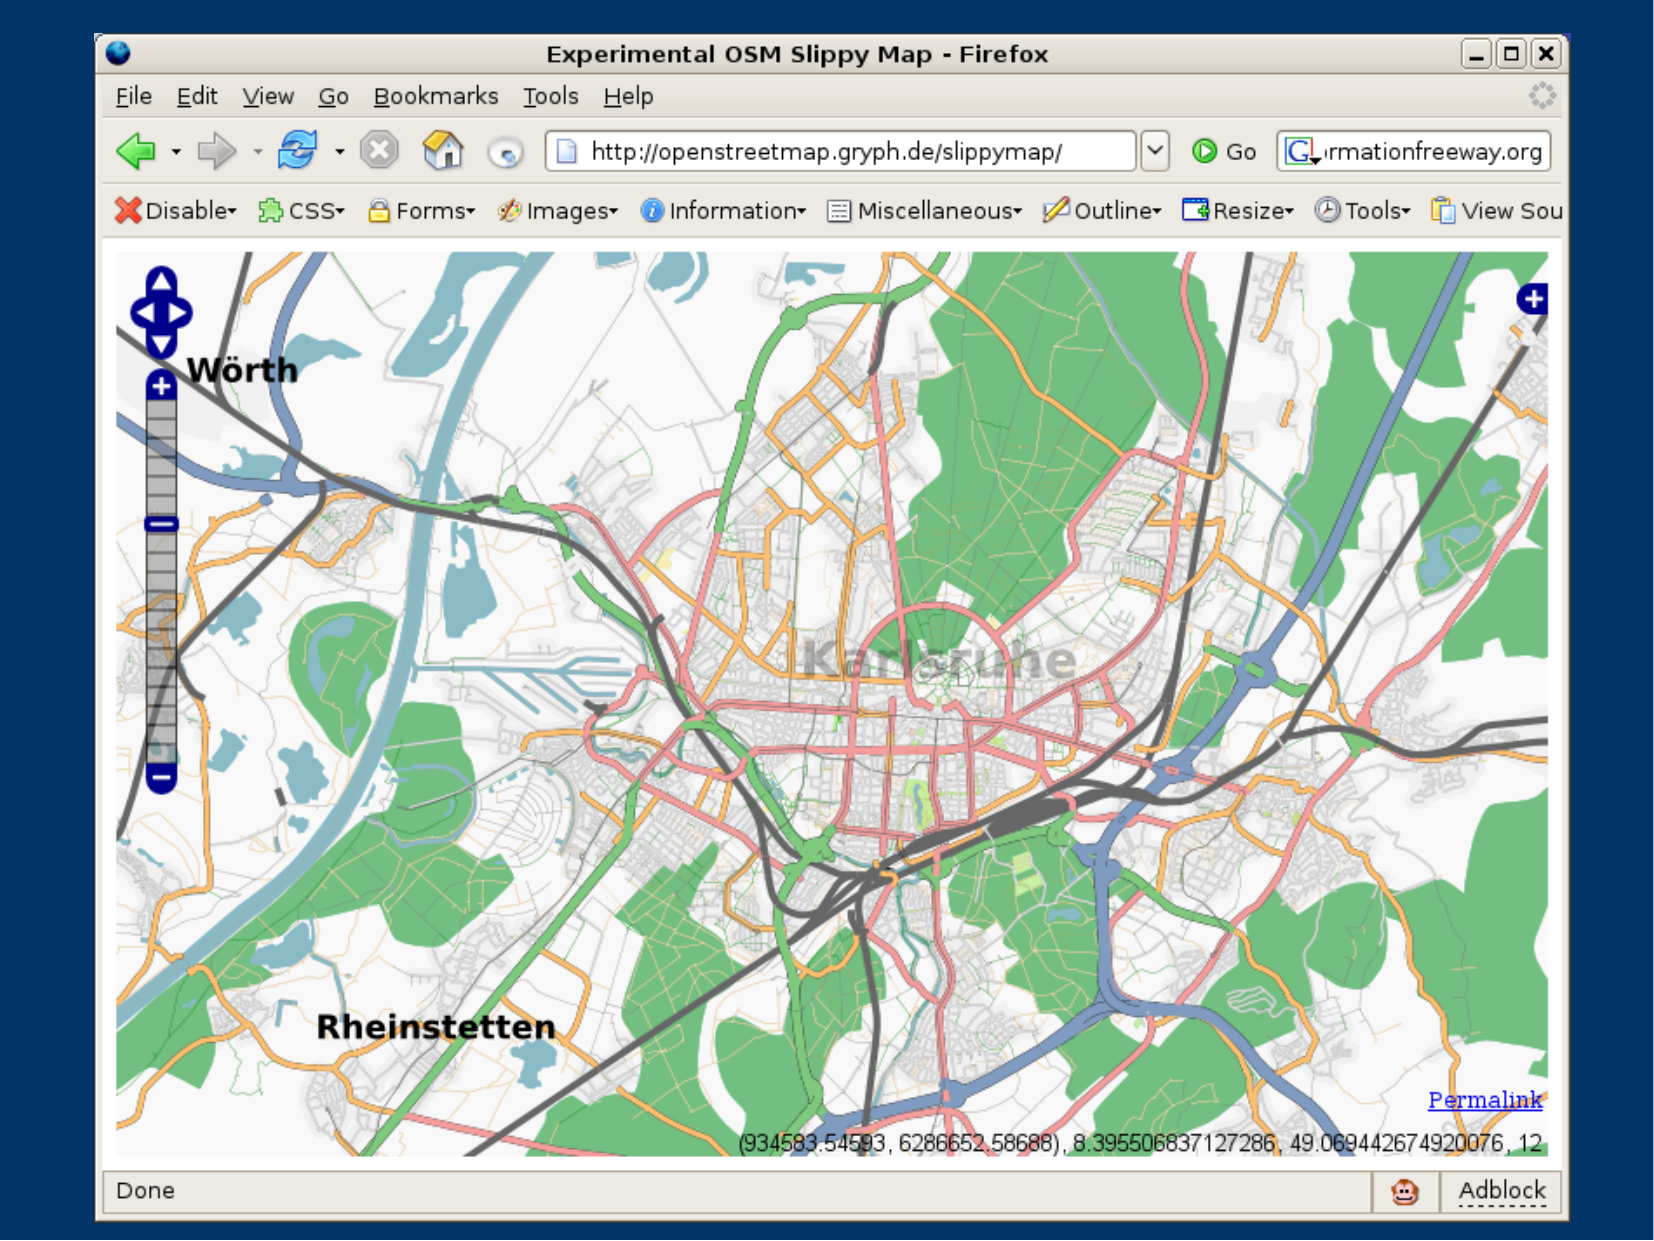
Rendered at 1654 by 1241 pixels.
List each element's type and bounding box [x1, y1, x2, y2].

picture [94, 33, 1571, 1223]
